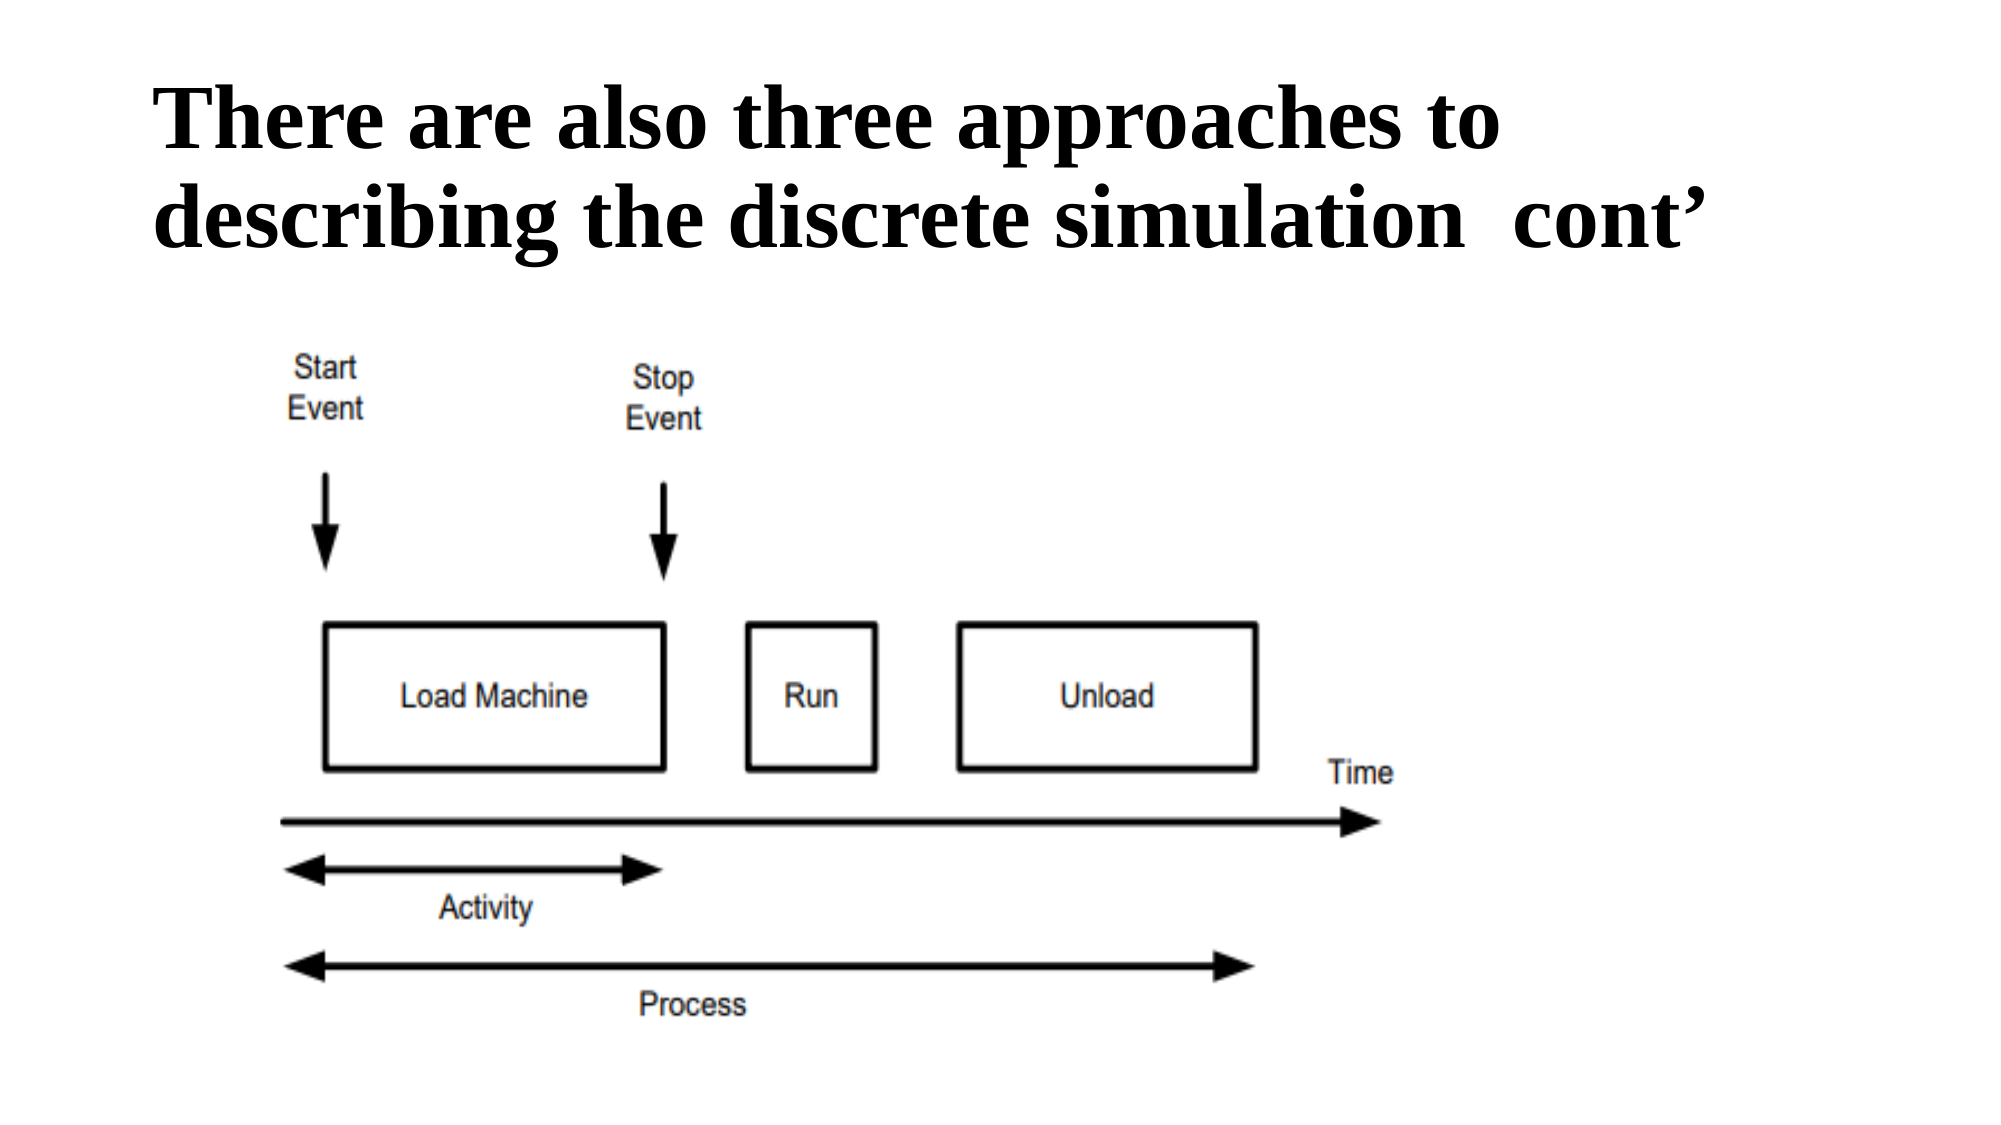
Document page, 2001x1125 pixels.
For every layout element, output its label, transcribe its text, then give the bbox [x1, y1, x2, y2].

picture [279, 331, 1405, 1033]
title There are also three approaches to describing the discrete simulation cont’ [137, 59, 1863, 278]
